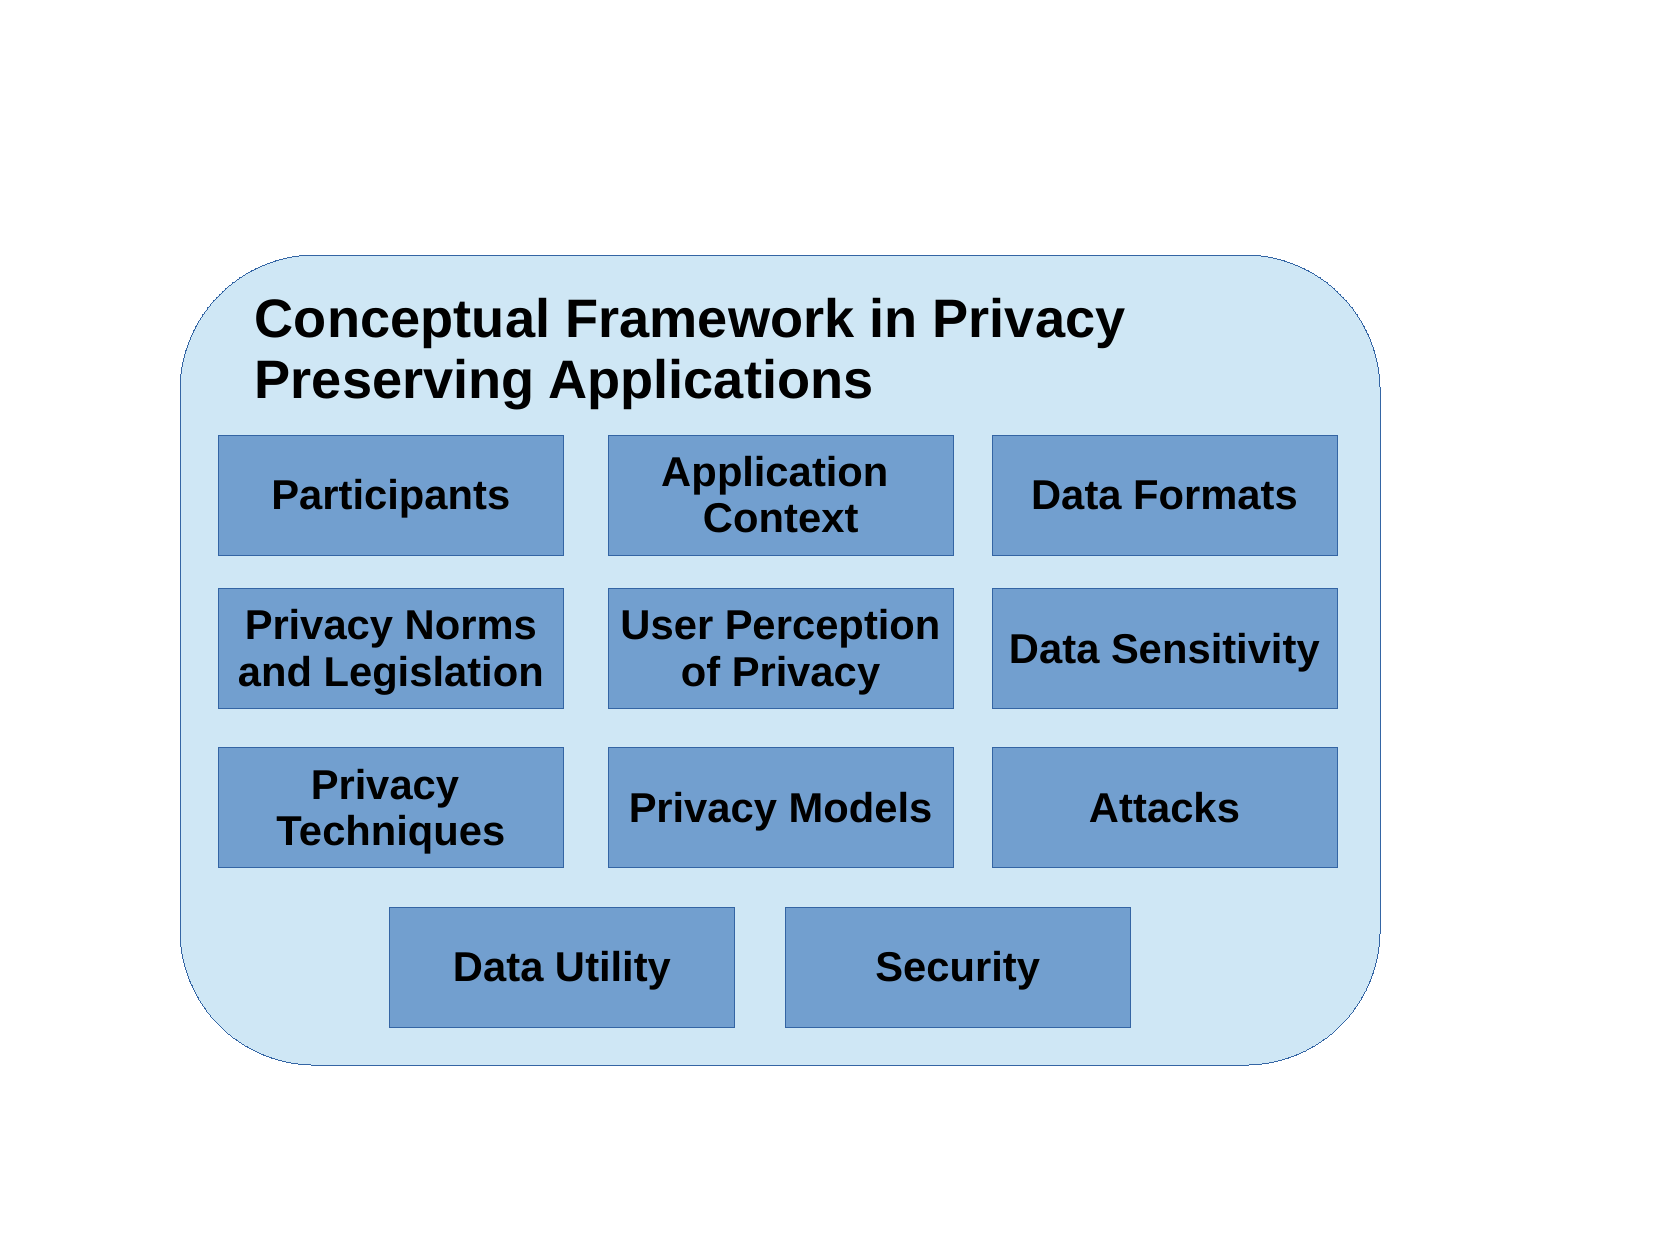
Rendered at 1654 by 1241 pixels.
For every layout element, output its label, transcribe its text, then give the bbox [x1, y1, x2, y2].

text_box Conceptual Framework in Privacy Preserving Applications [240, 281, 1276, 418]
text_box User Perception of Privacy [608, 588, 954, 709]
text_box Privacy Models [608, 747, 954, 868]
text_box Data Utility [389, 907, 735, 1028]
text_box Privacy Norms and Legislation [218, 588, 564, 709]
text_box [180, 255, 1381, 1066]
text_box Data Formats [992, 435, 1338, 556]
text_box Application Context [608, 435, 954, 556]
text_box Participants [218, 435, 564, 556]
text_box Security [785, 907, 1131, 1028]
text_box Attacks [992, 747, 1338, 868]
text_box Data Sensitivity [992, 588, 1338, 709]
text_box Privacy Techniques [218, 747, 564, 868]
